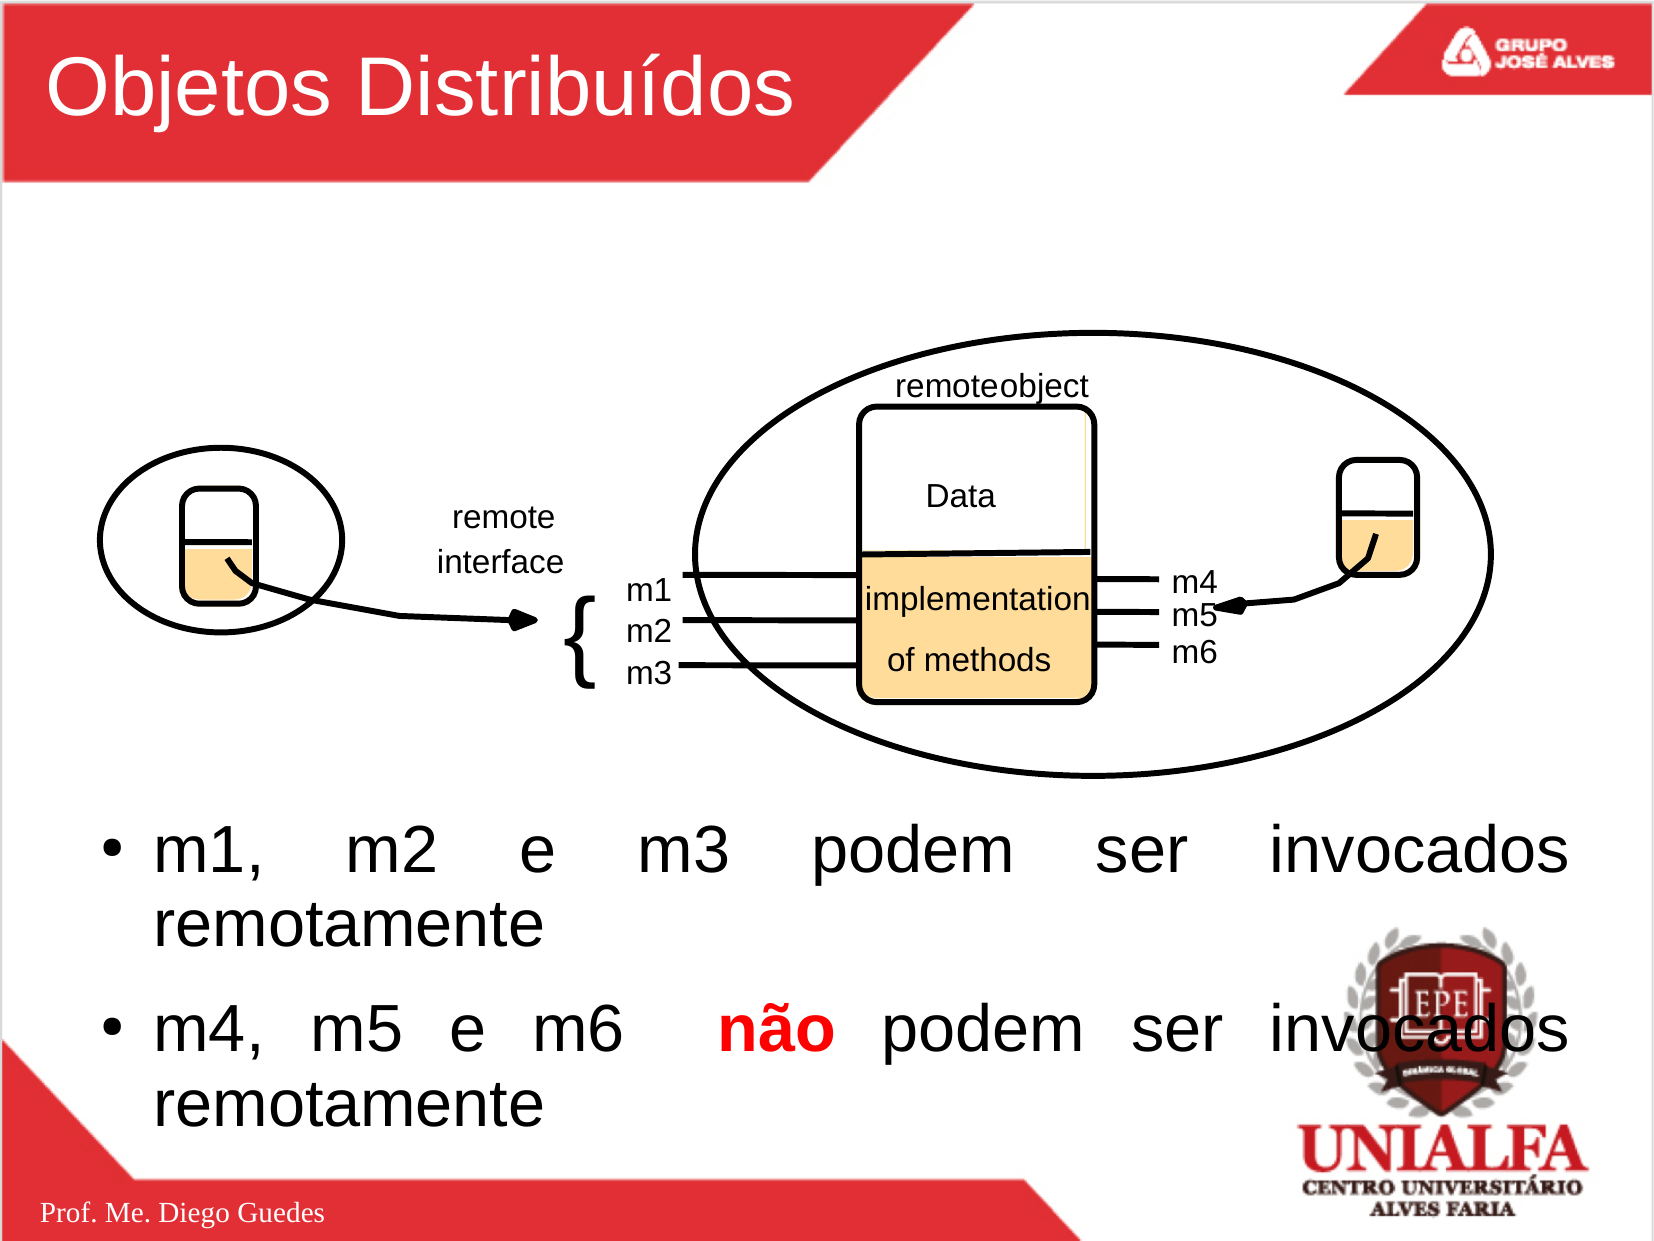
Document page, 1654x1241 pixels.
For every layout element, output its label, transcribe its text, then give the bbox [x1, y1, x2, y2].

list m1, m2 e m3 podem ser invocados remotamente m4, m5 e m6 não podem ser invocados remotamente [82, 290, 1571, 1141]
picture [0, 0, 1654, 1241]
title Objetos Distribuídos [24, 5, 817, 168]
